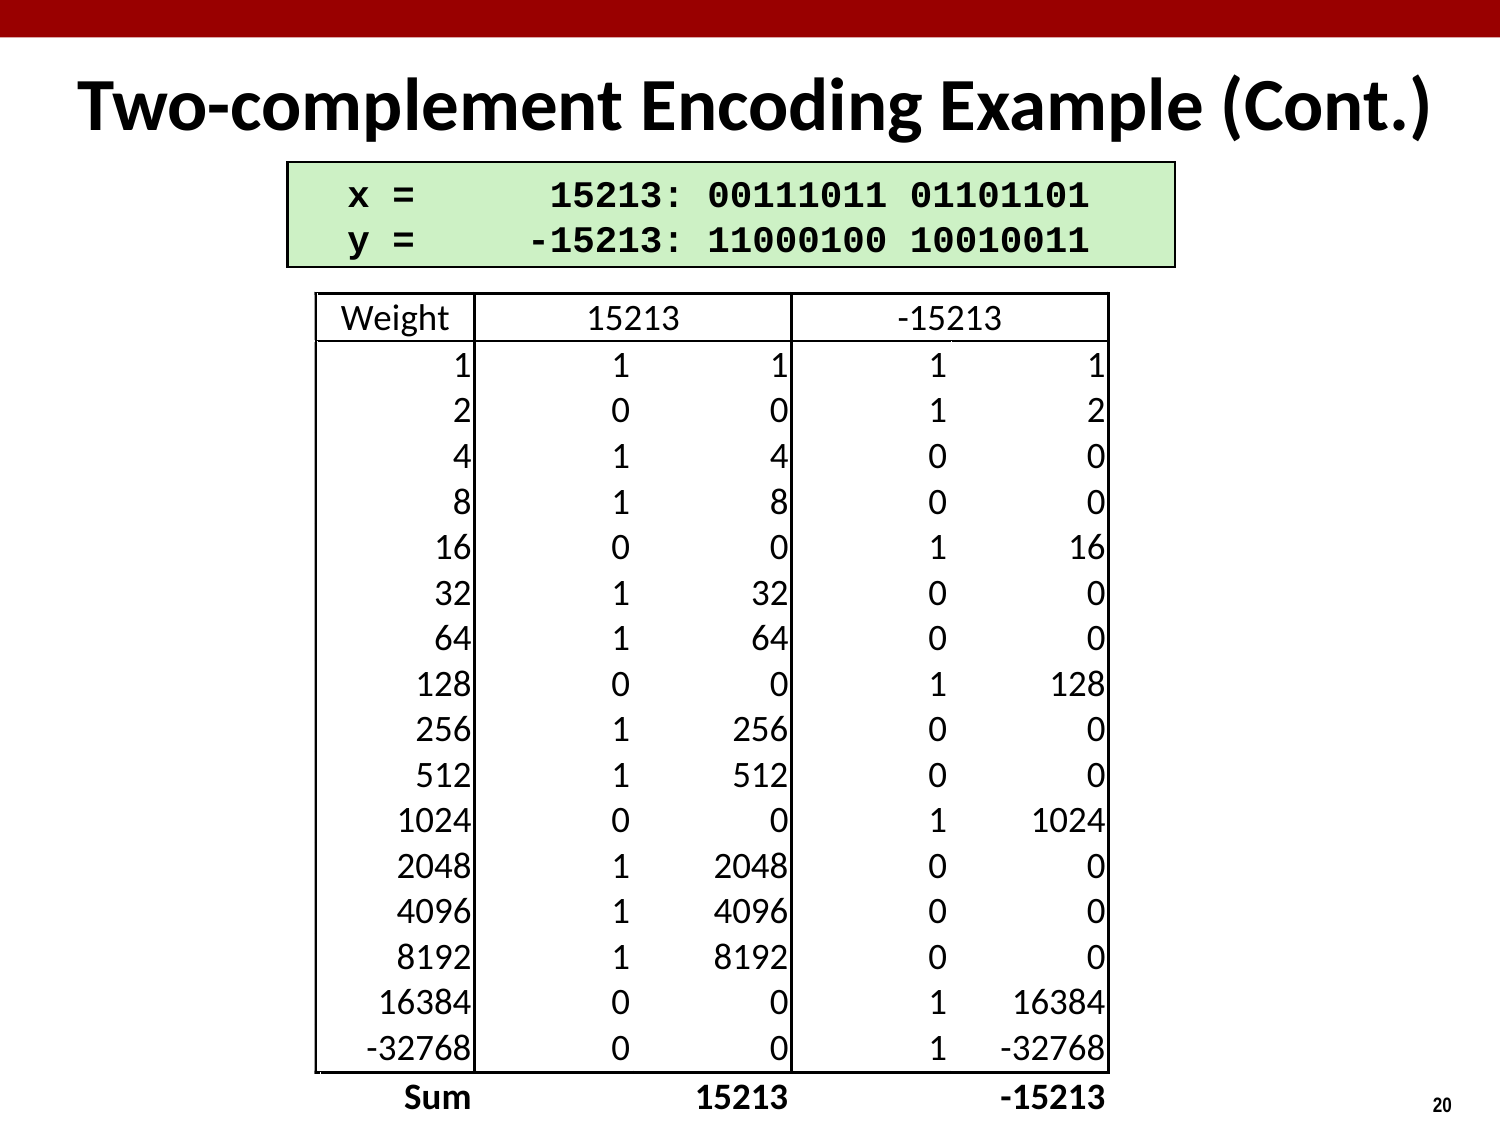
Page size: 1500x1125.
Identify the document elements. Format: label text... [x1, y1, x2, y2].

text_box x = 15213: 00111011 01101101 y = -15213: 11000100 10010011 [287, 162, 1175, 268]
picture [314, 291, 1221, 1125]
text_box Two-complement Encoding Example (Cont.) [62, 53, 1500, 148]
